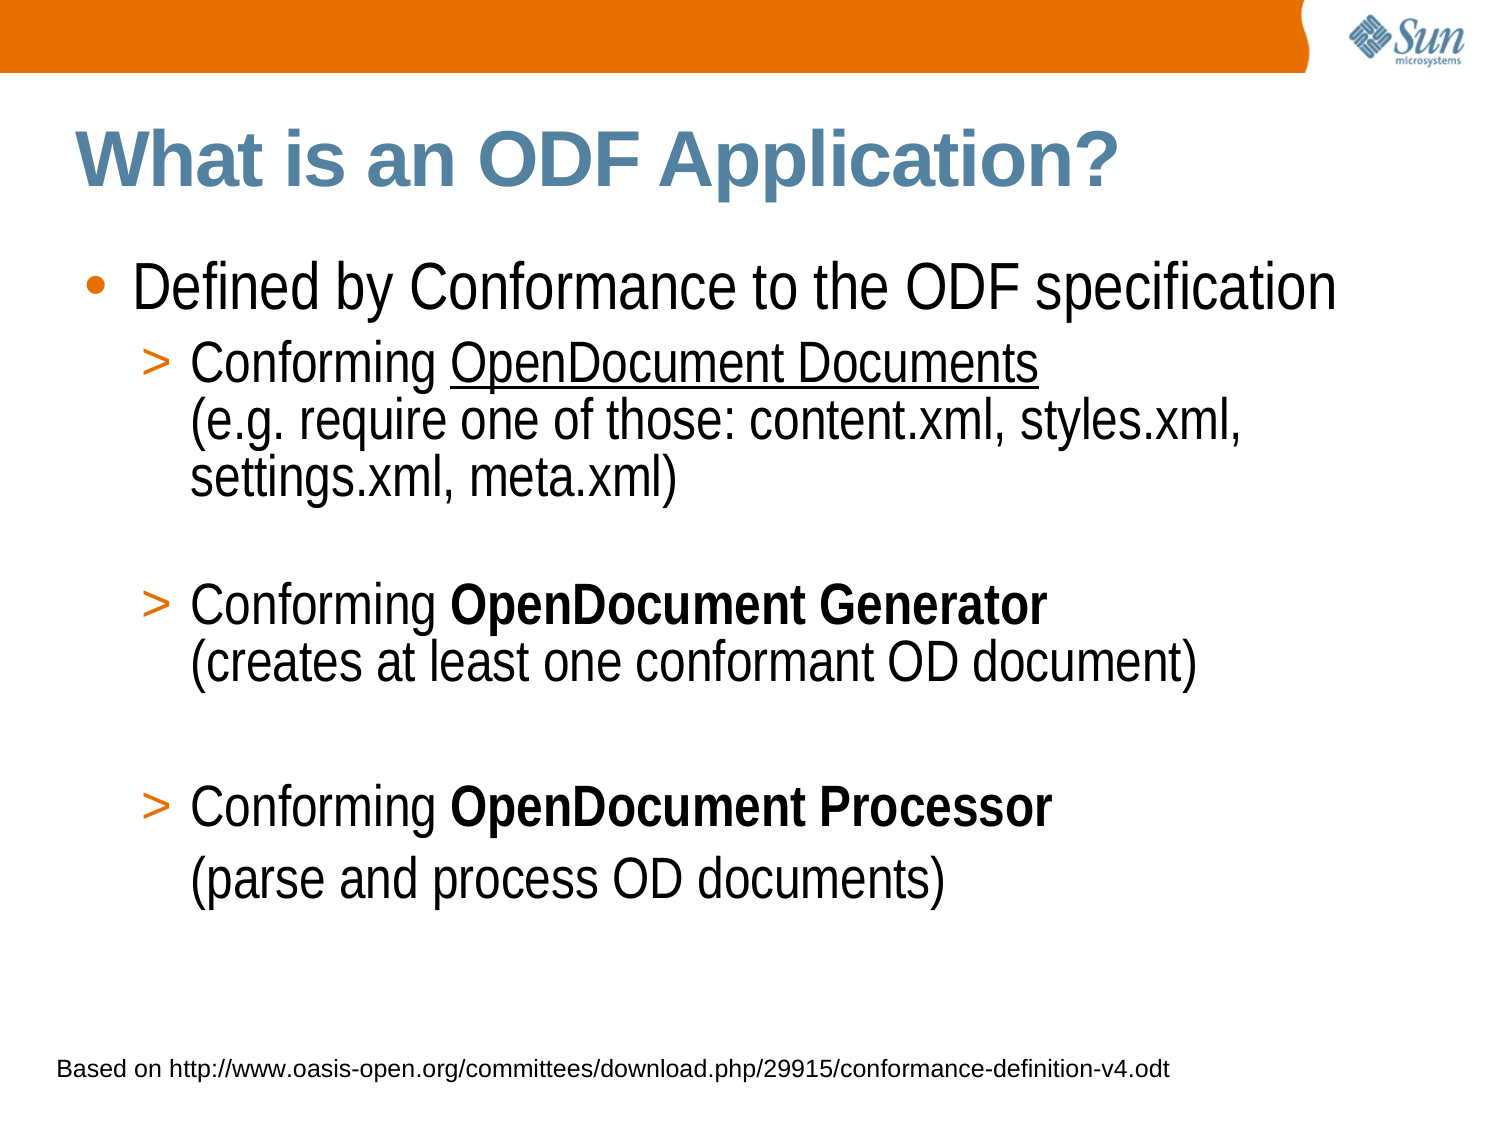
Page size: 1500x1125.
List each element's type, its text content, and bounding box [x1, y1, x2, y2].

picture [0, 0, 1500, 73]
text_box Based on http://www.oasis-open.org/committees/download.php/29915/conformance-definition-v4.odt [56, 1058, 1238, 1125]
title What is an ODF Application? [75, 123, 1437, 227]
list Defined by Conformance to the ODF specification Conforming OpenDocument Documents (e.g. require one of those: content.xml, styles.xml, settings.xml, meta.xml) Conforming OpenDocument Generator (creates at least one conformant OD document) Conforming OpenDocument Processor (parse and process OD documents) [64, 257, 1402, 1017]
